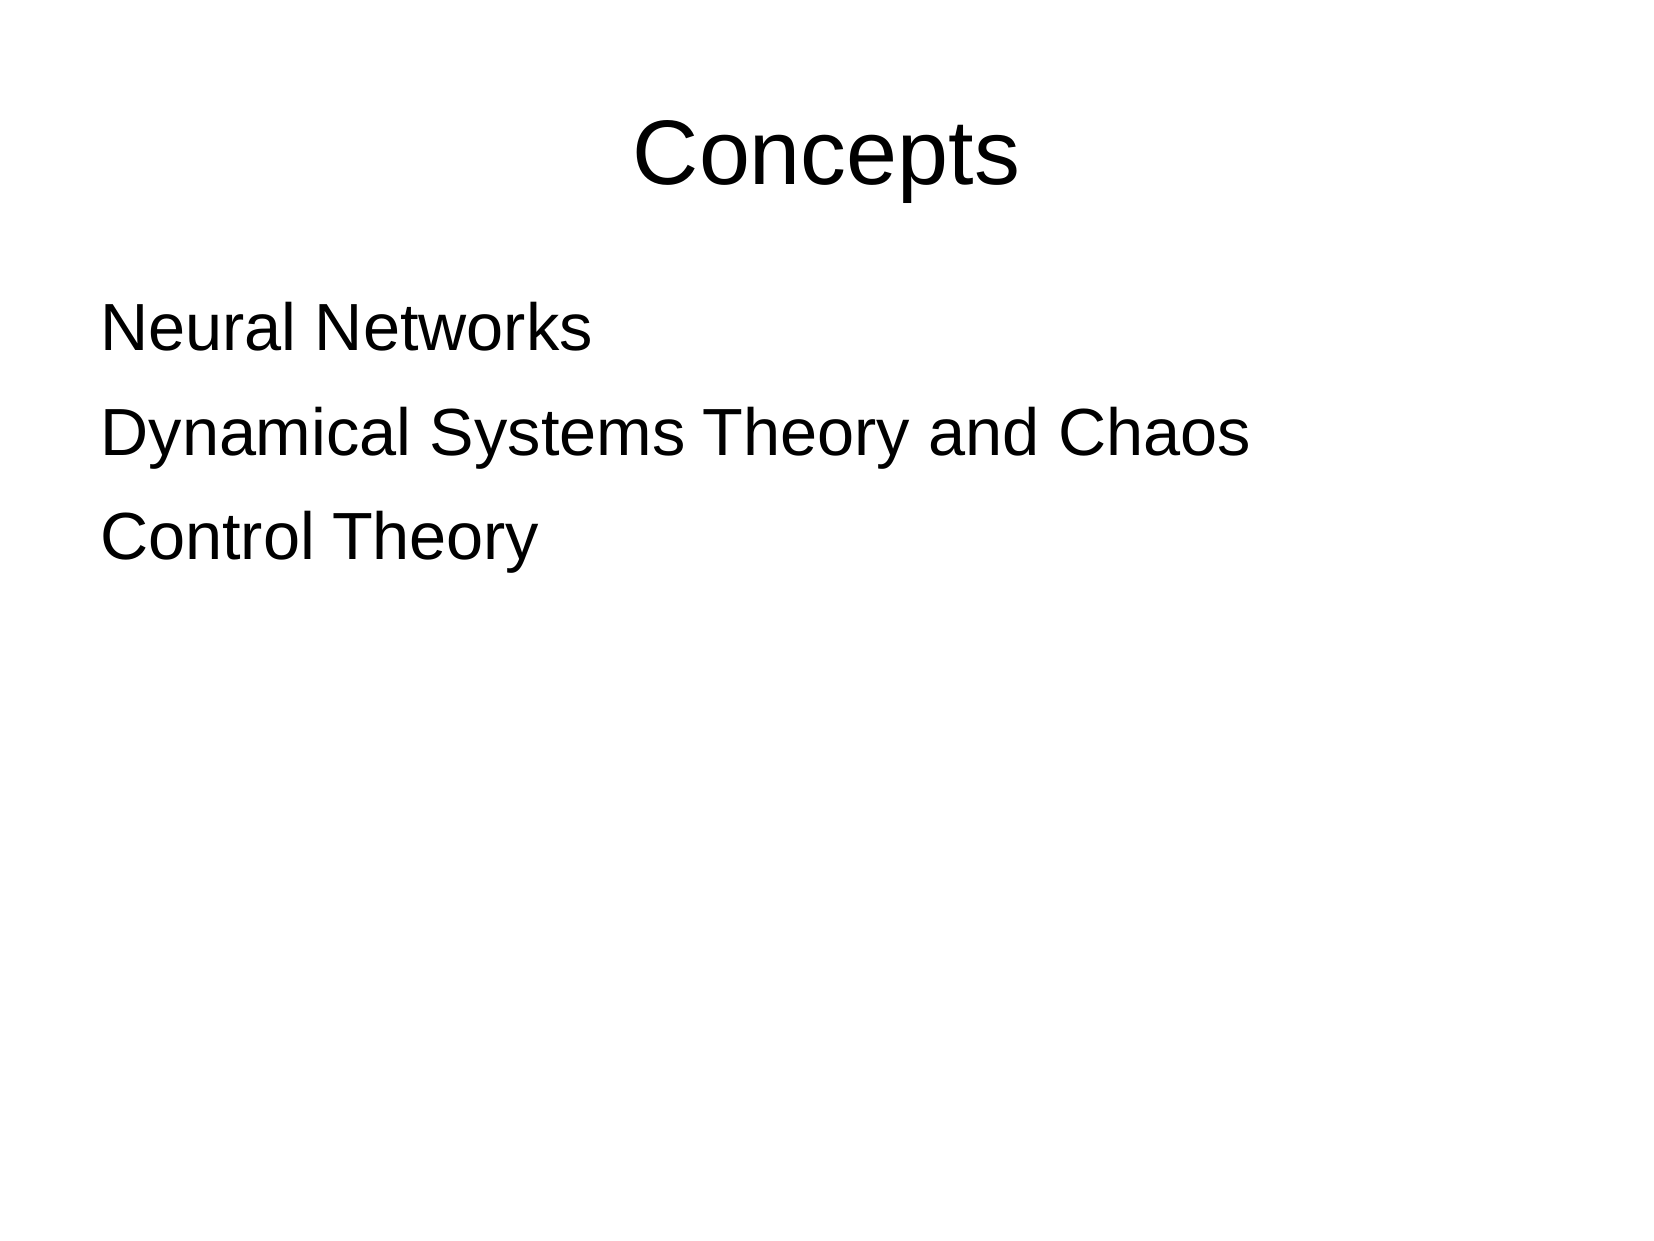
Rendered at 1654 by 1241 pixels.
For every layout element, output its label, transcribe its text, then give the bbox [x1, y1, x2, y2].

list Neural Networks Dynamical Systems Theory and Chaos Control Theory [82, 290, 1571, 1094]
title Concepts [82, 56, 1571, 250]
